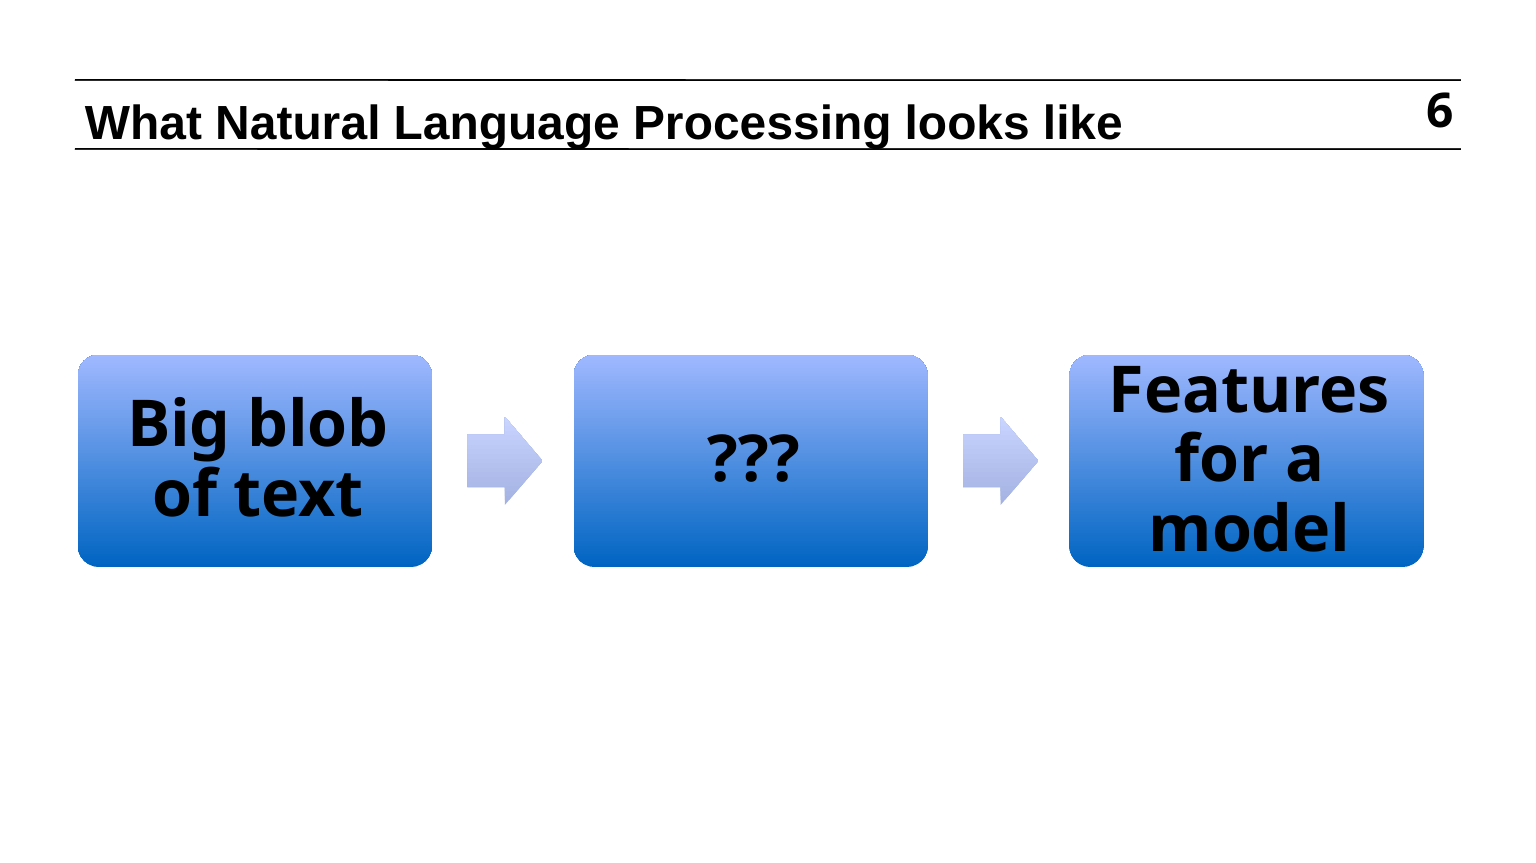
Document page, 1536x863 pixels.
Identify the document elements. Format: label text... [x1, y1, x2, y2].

slide_number <number> [1424, 84, 1455, 141]
text_box [963, 416, 1039, 505]
text_box Features for a model [1069, 354, 1424, 568]
text_box ??? [573, 354, 928, 568]
text_box Big blob of text [77, 354, 432, 568]
title What Natural Language Processing looks like [76, 82, 1369, 162]
text_box [467, 416, 543, 505]
